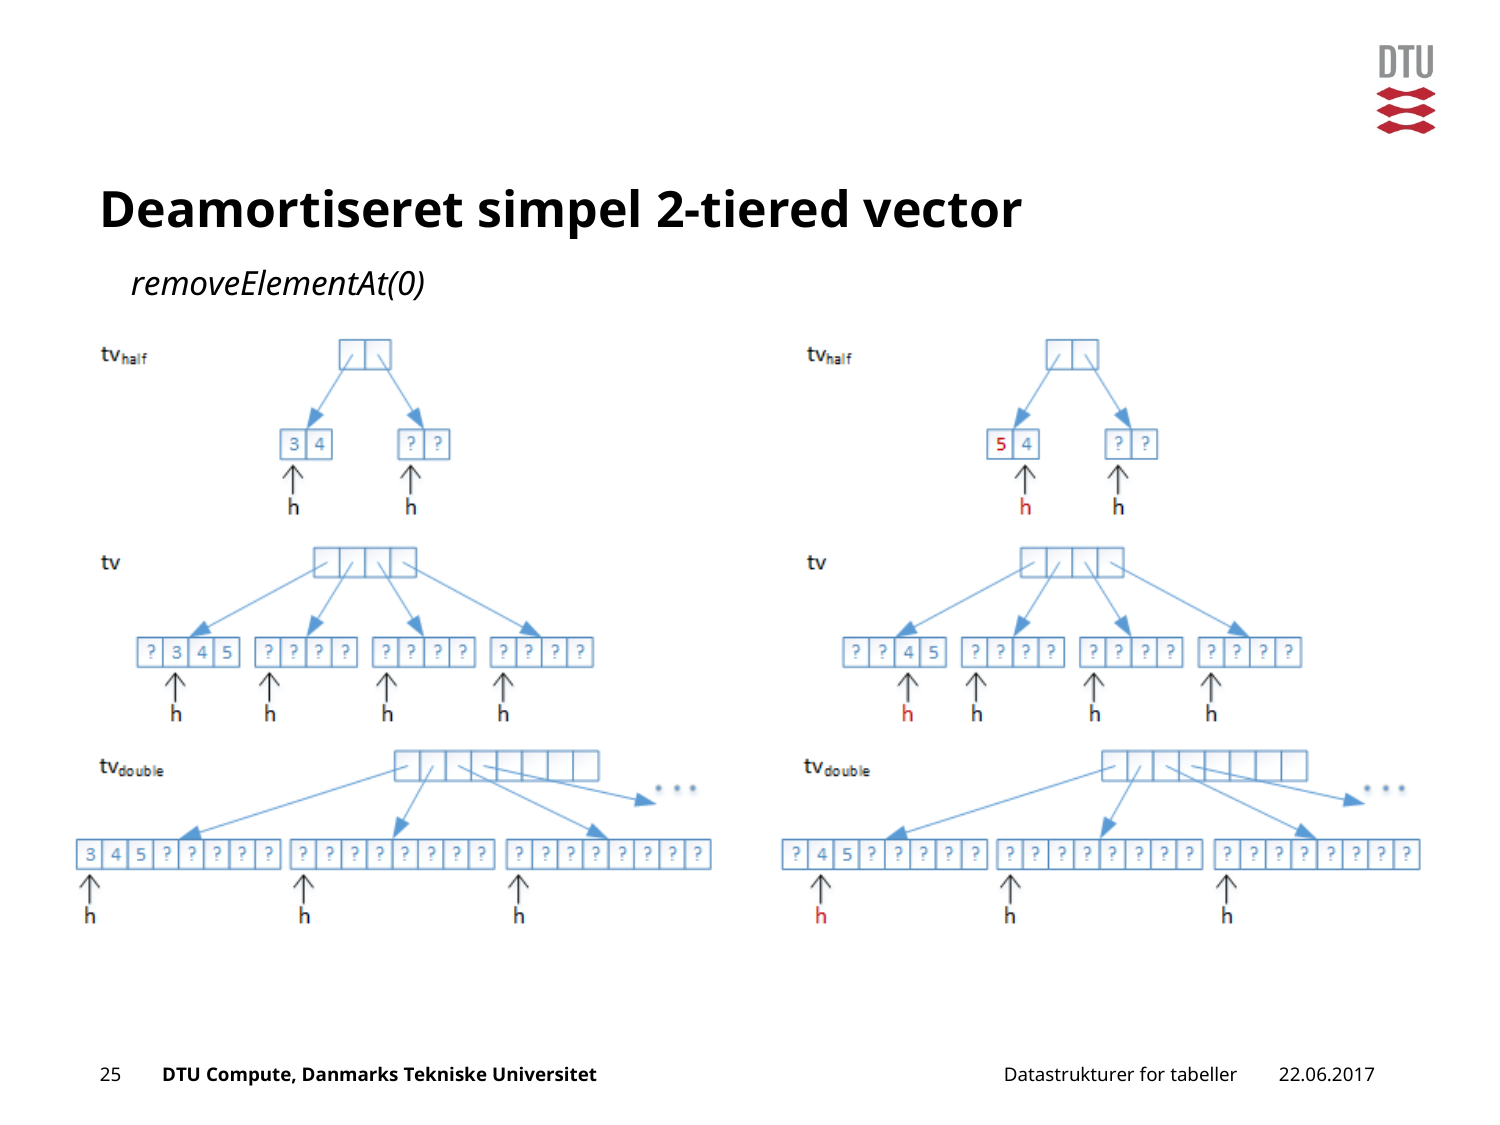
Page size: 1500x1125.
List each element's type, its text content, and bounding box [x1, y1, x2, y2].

title Deamortiseret simpel 2-tiered vector [99, 49, 1375, 238]
list removeElementAt(0) [99, 262, 1375, 1012]
picture [1356, 45, 1436, 134]
picture [779, 330, 1424, 944]
picture [70, 330, 715, 944]
